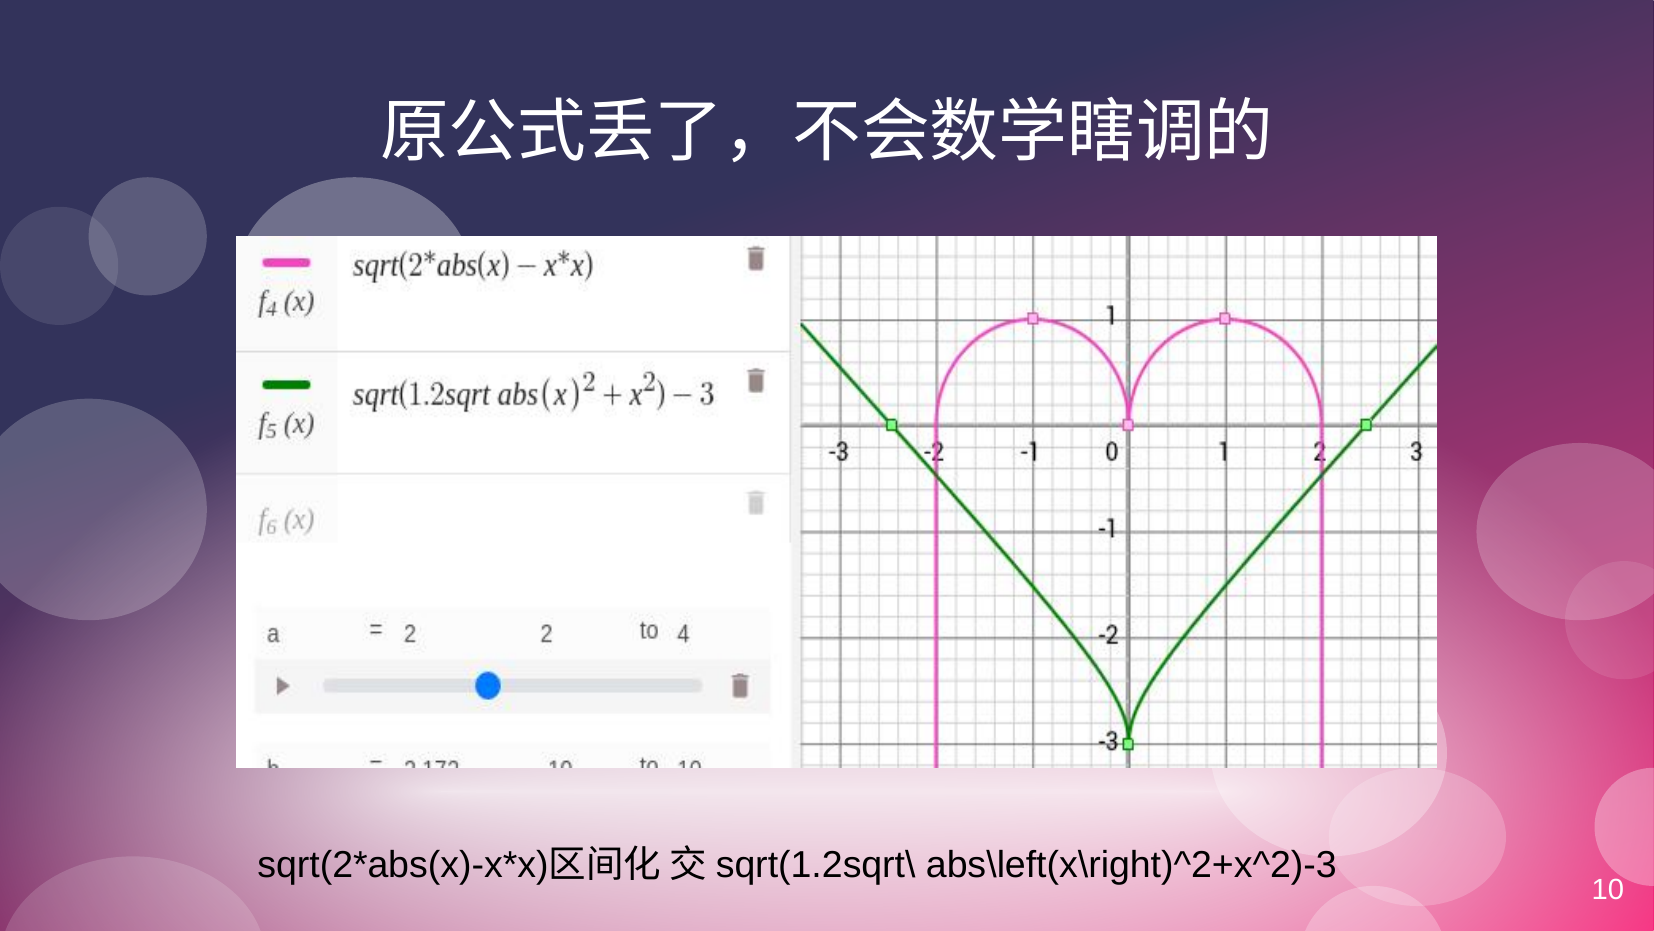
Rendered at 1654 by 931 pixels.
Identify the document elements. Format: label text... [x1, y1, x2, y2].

title 原公式丢了，不会数学瞎调的 [88, 44, 1565, 207]
picture [236, 236, 1437, 768]
text_box sqrt(2*abs(x)-x*x)区间化 交 sqrt(1.2sqrt\ abs\left(x\right)^2+x^2)-3 [118, 826, 1477, 886]
